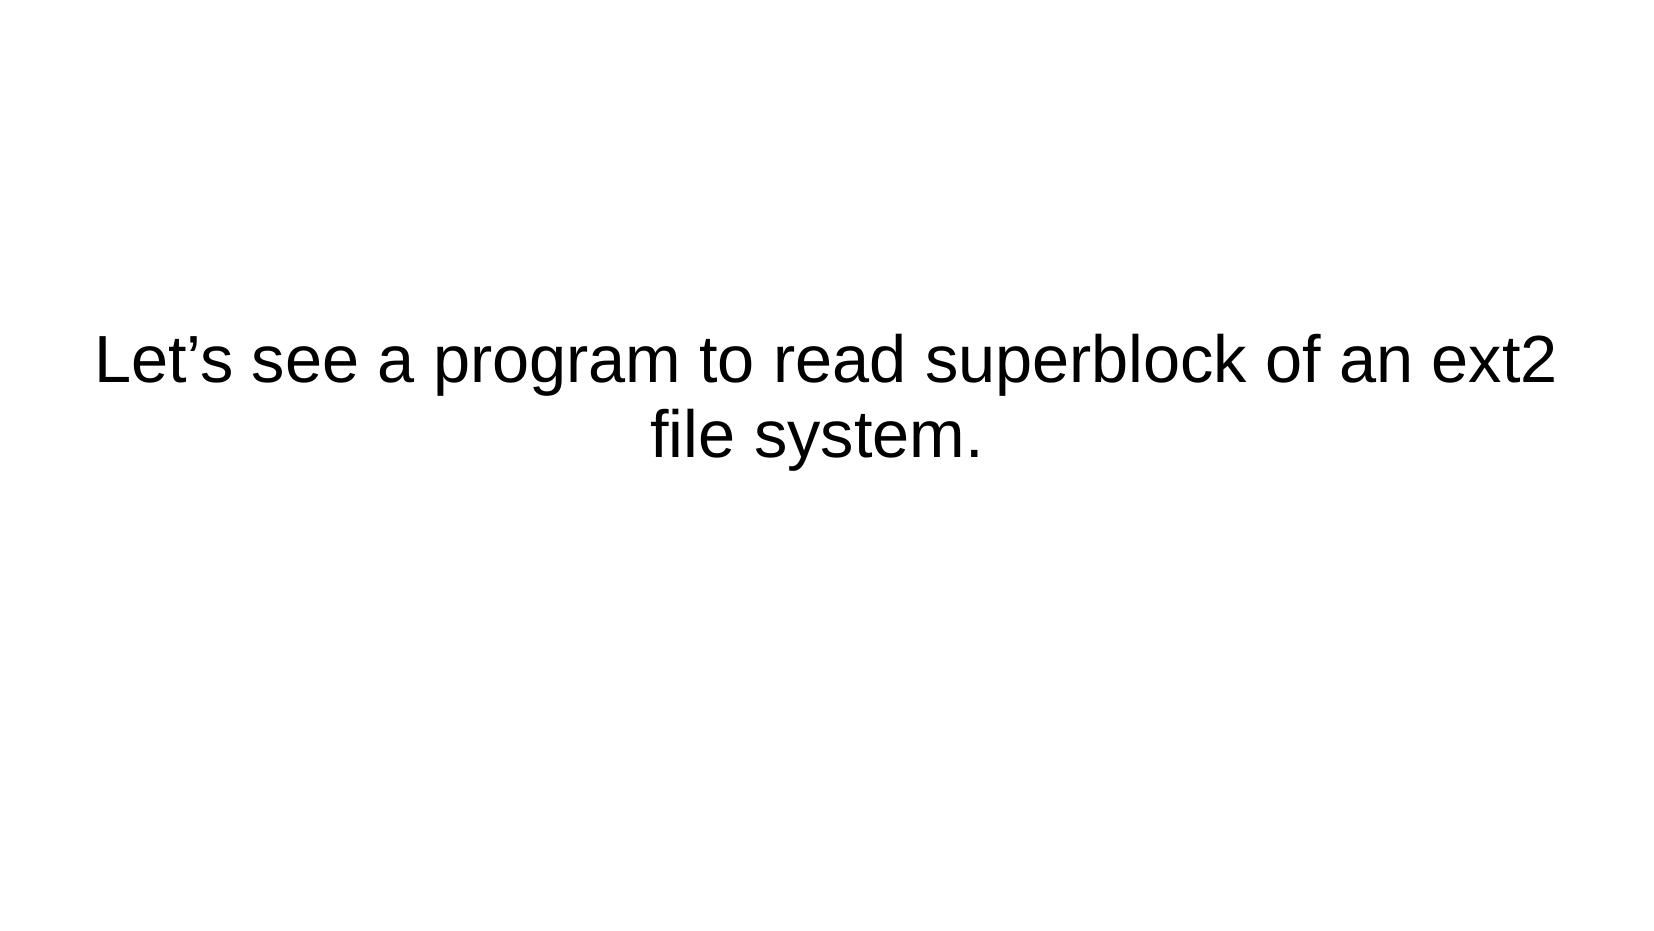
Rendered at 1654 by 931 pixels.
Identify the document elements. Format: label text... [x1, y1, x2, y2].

text_box Let’s see a program to read superblock of an ext2 file system. [82, 37, 1571, 757]
